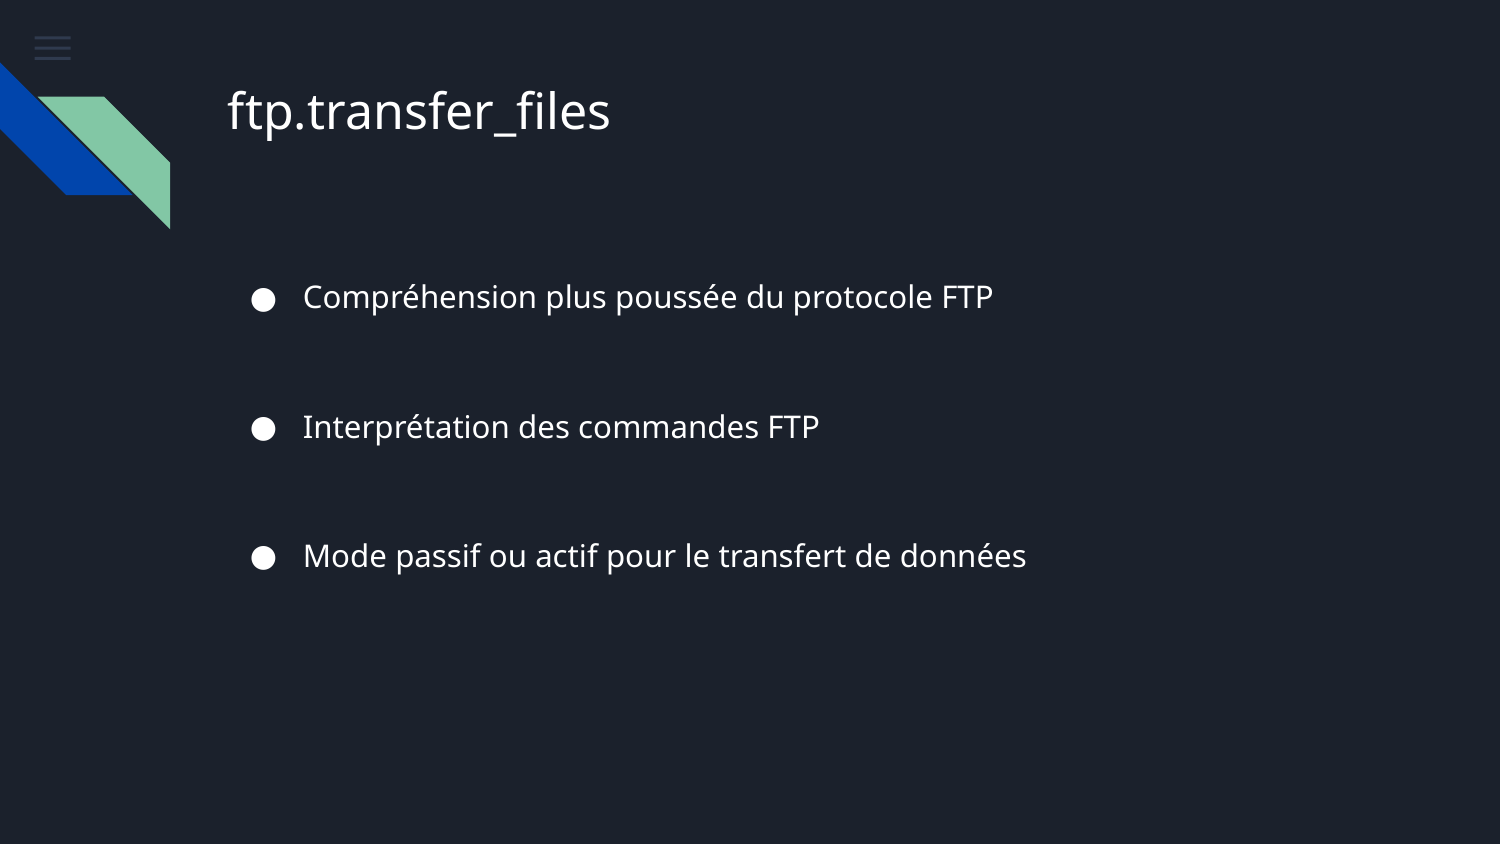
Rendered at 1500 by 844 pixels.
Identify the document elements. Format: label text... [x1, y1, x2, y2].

title ftp.transfer_files [212, 64, 1368, 215]
list Compréhension plus poussée du protocole FTP Interprétation des commandes FTP Mode passif ou actif pour le transfert de données [212, 257, 1368, 735]
